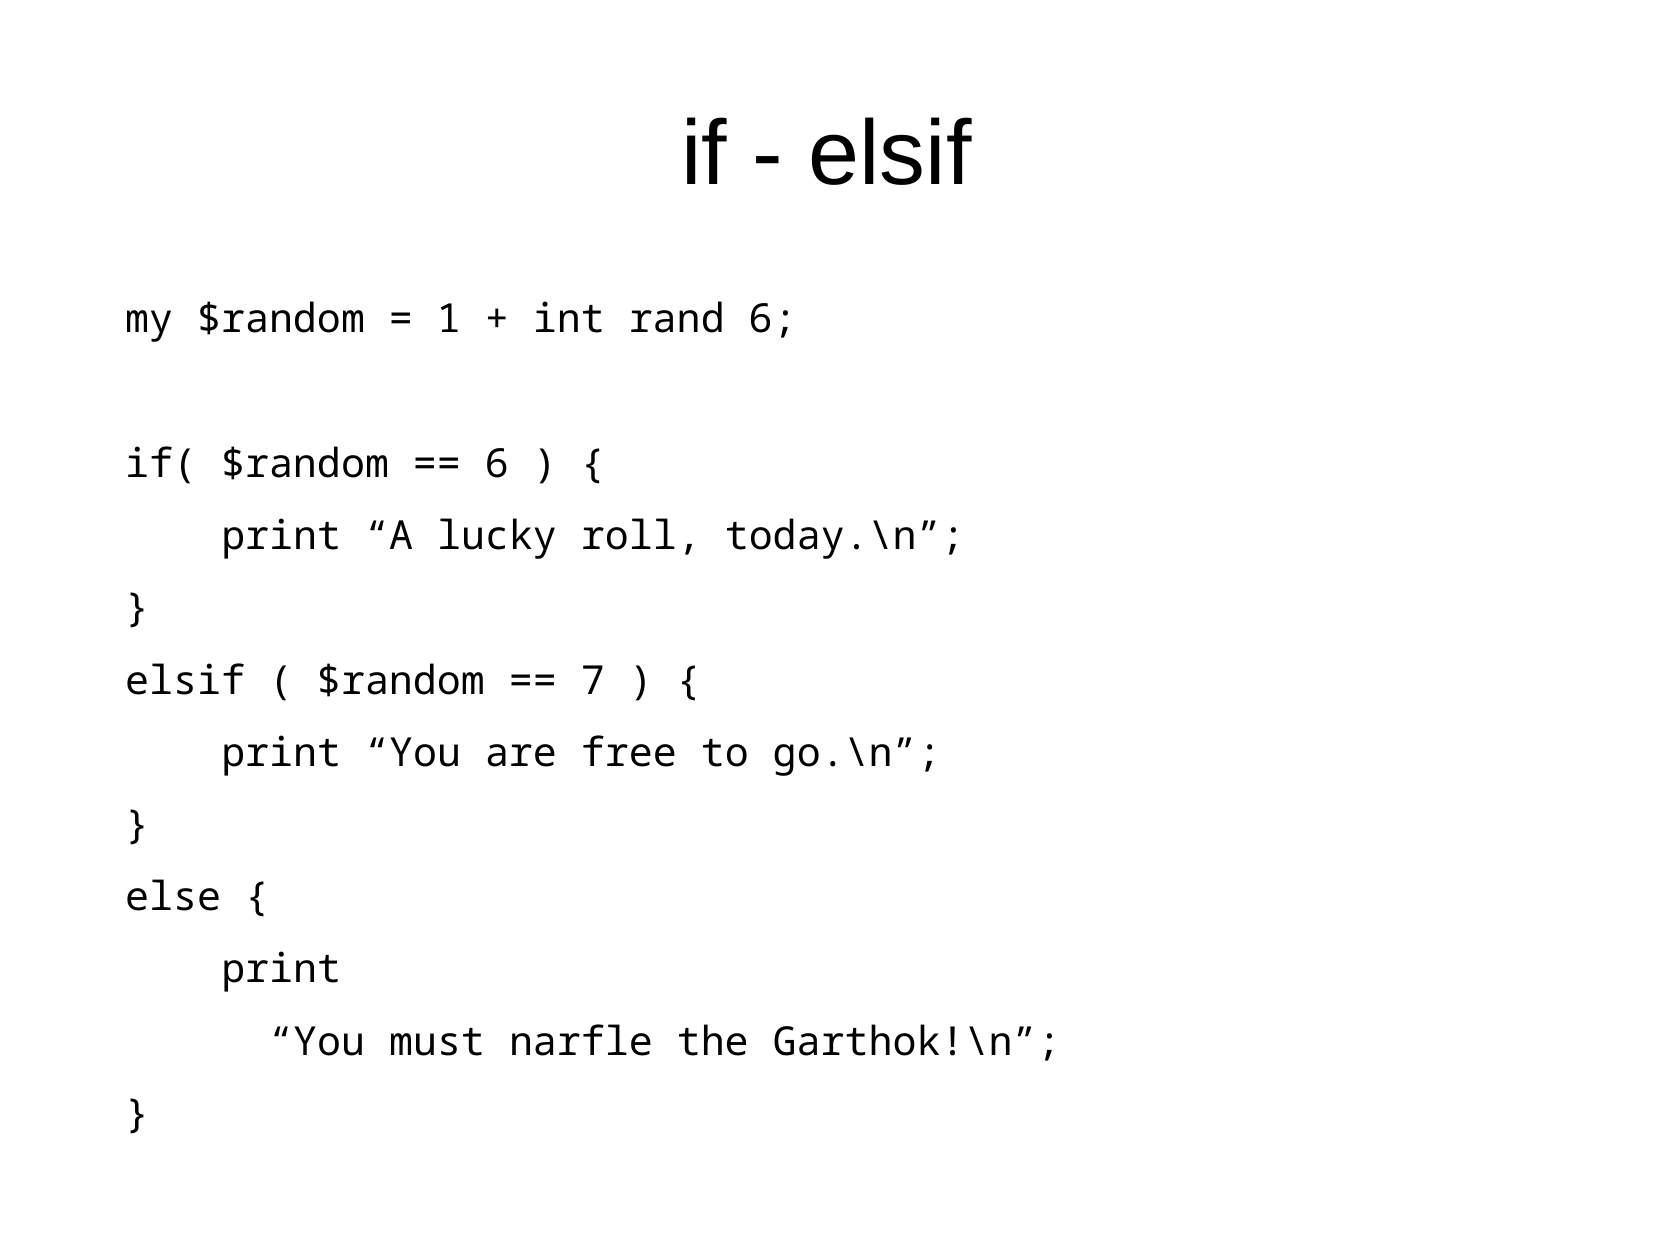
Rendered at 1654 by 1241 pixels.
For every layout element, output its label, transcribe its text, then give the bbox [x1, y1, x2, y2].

title if - elsif [82, 49, 1571, 257]
list my $random = 1 + int rand 6; if( $random == 6 ) { print “A lucky roll, today.\n”; } elsif ( $random == 7 ) { print “You are free to go.\n”; } else { print “You must narfle the Garthok!\n”; } [82, 290, 1571, 1141]
